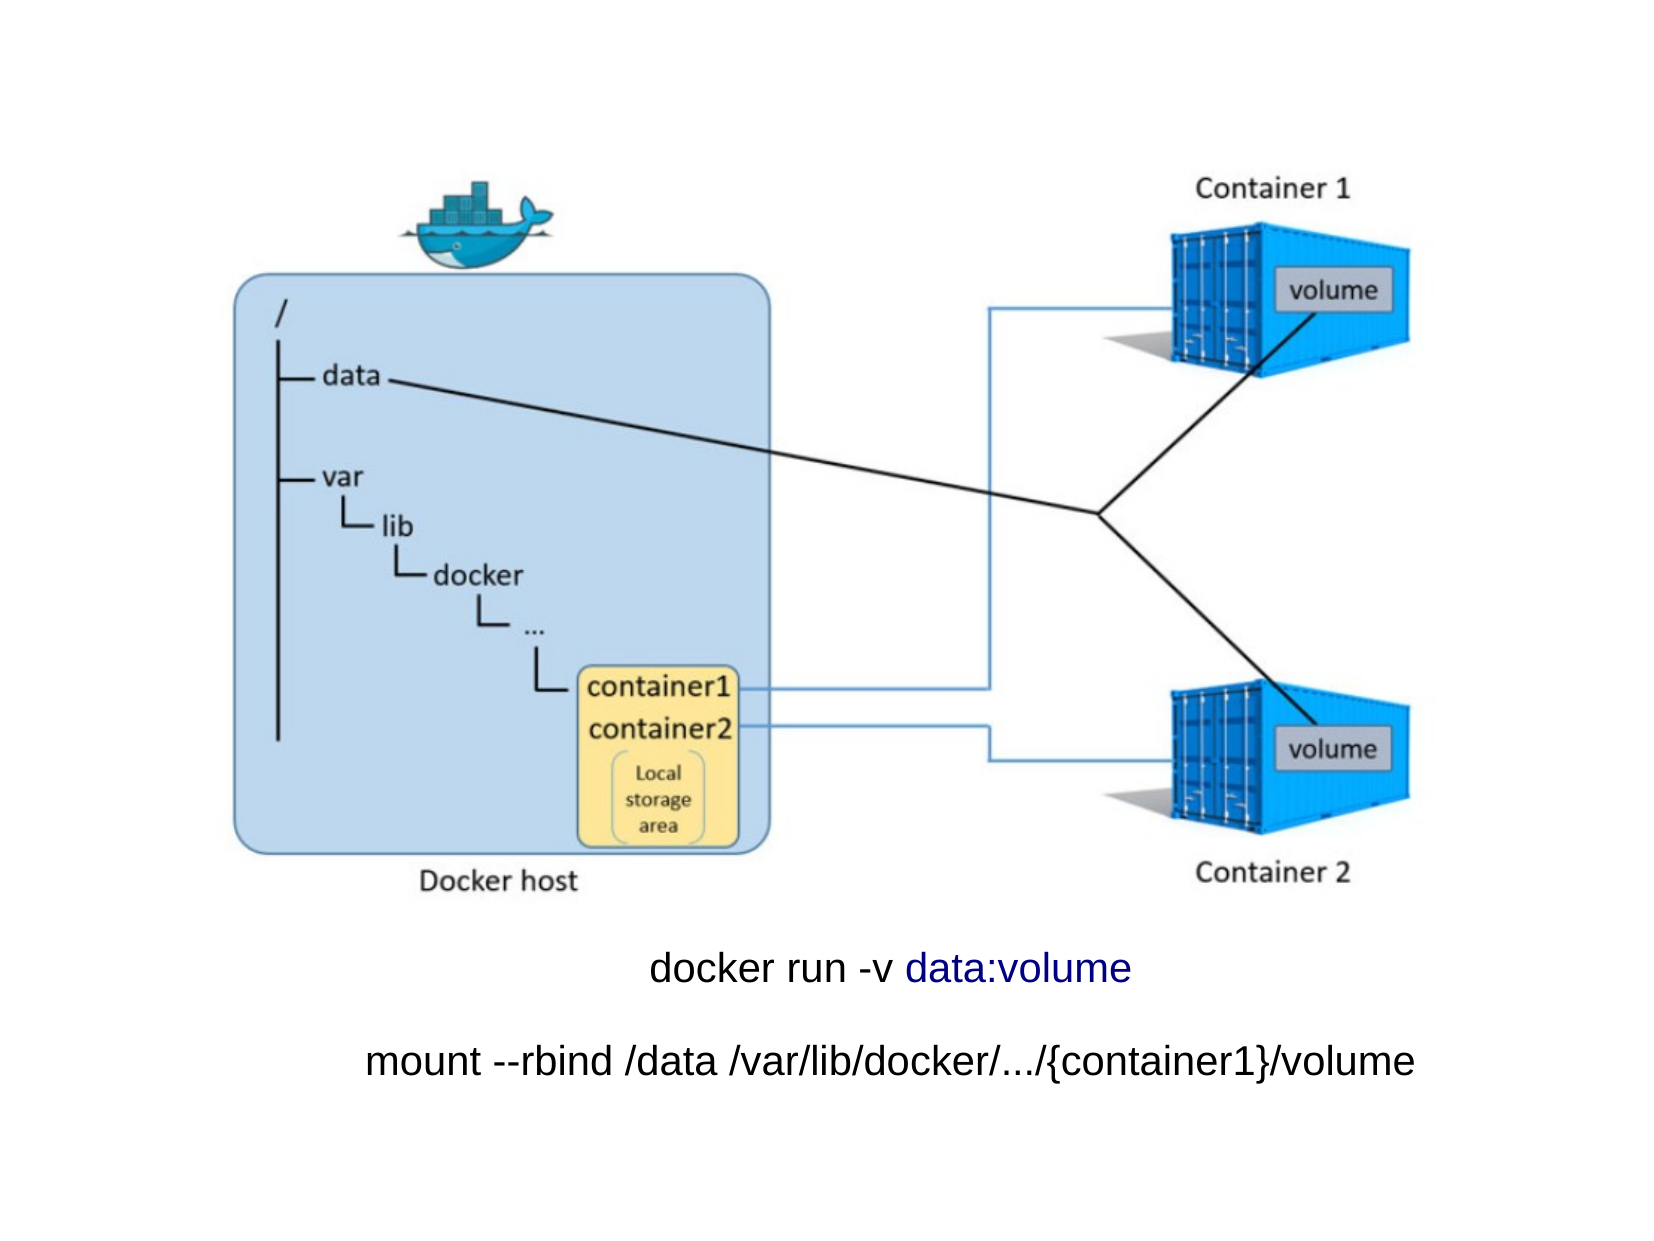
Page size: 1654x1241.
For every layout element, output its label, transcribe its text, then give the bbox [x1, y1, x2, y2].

picture [1288, 696, 1299, 707]
subtitle docker run -v data:volume mount --rbind /data /var/lib/docker/.../{container1}/volume [281, 790, 1501, 1241]
picture [1273, 719, 1394, 776]
picture [218, 156, 1440, 905]
